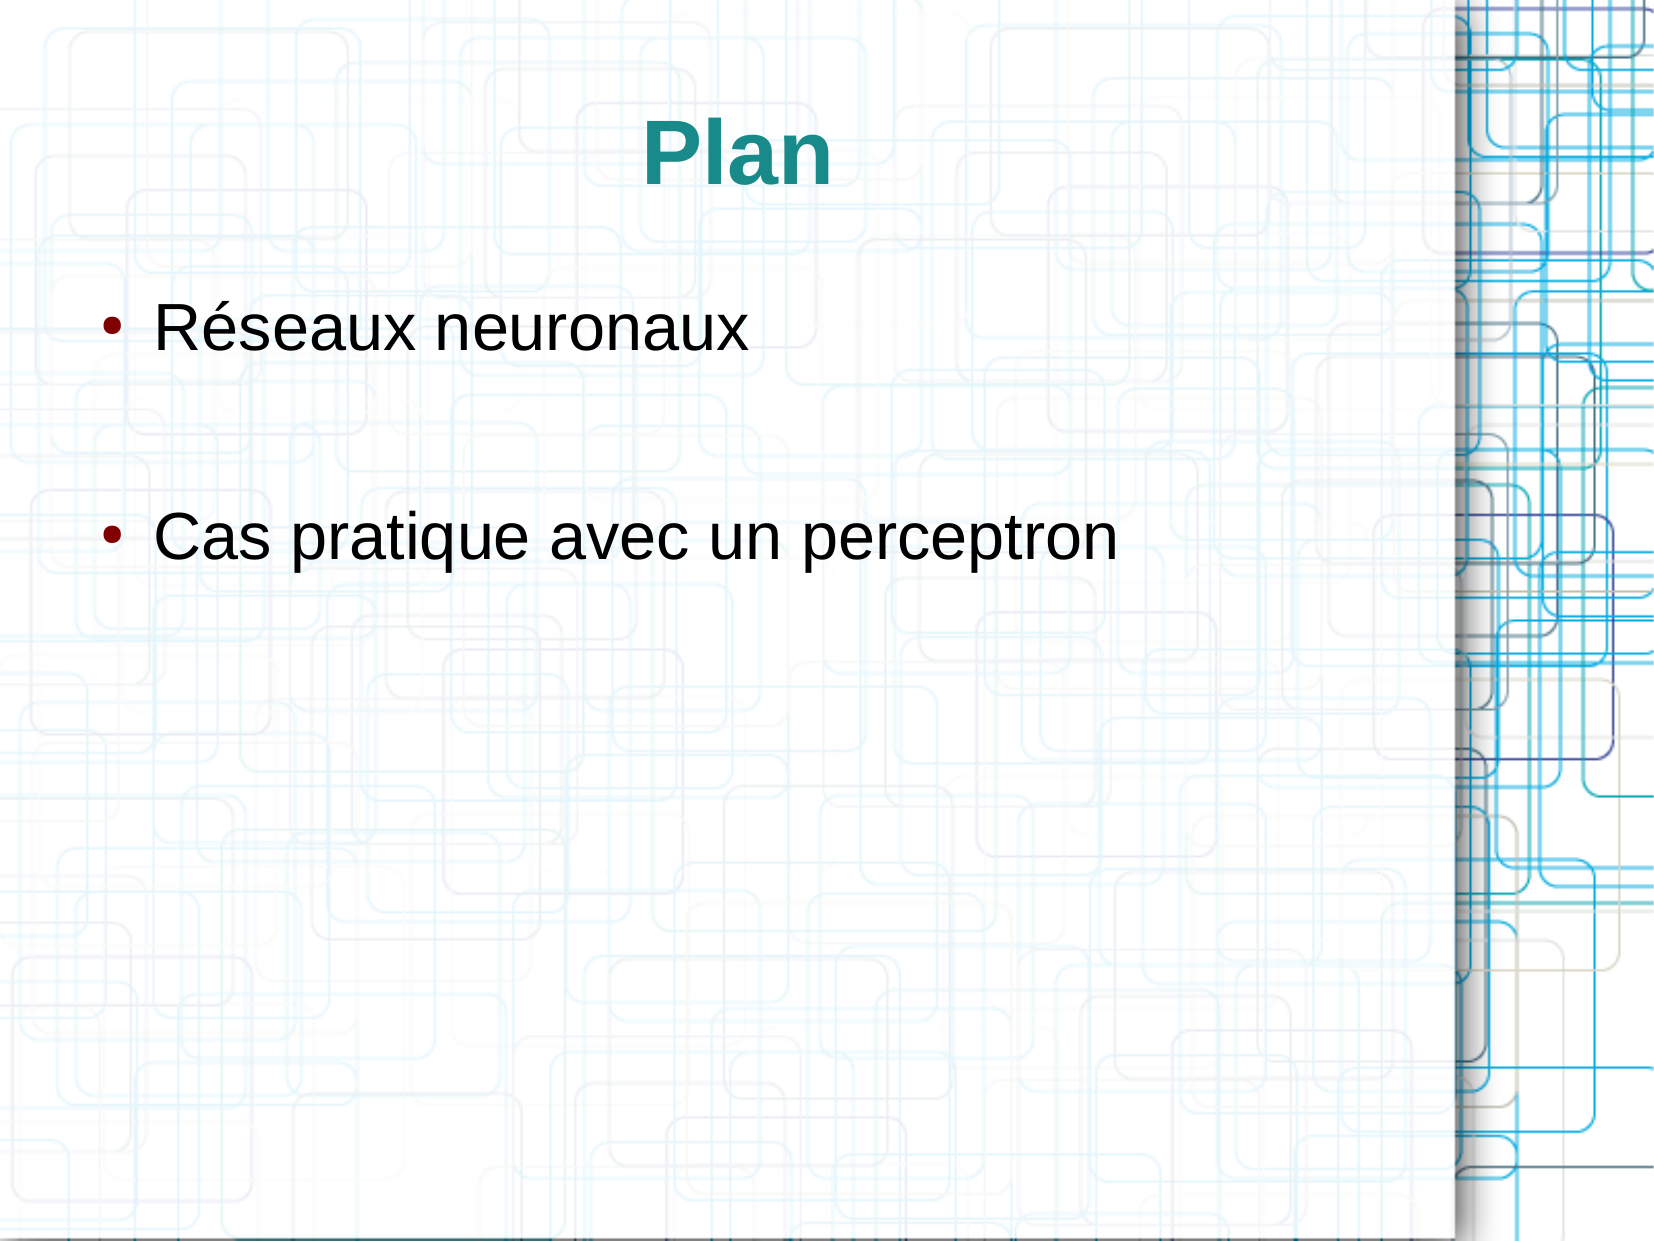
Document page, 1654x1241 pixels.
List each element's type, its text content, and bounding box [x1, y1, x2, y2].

list Réseaux neuronaux Cas pratique avec un perceptron [82, 290, 1418, 1109]
title Plan [59, 49, 1418, 257]
picture [0, 0, 1654, 1241]
